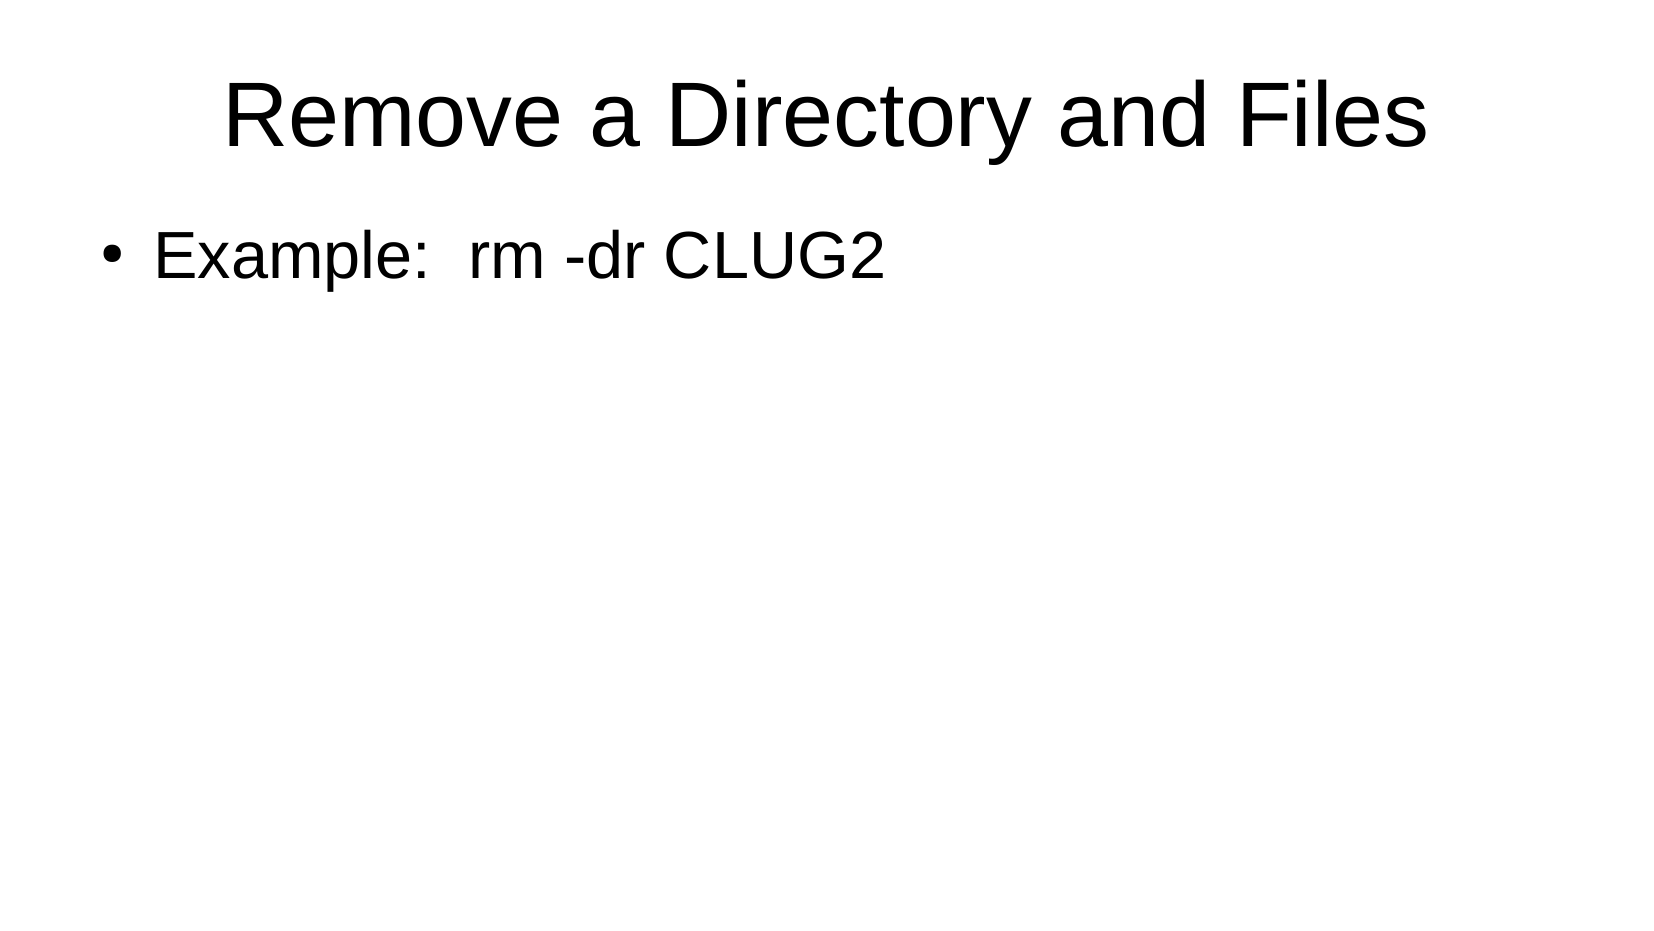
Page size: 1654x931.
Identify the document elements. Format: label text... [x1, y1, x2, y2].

title Remove a Directory and Files [82, 37, 1571, 193]
list Example: rm -dr CLUG2 [82, 217, 1571, 758]
